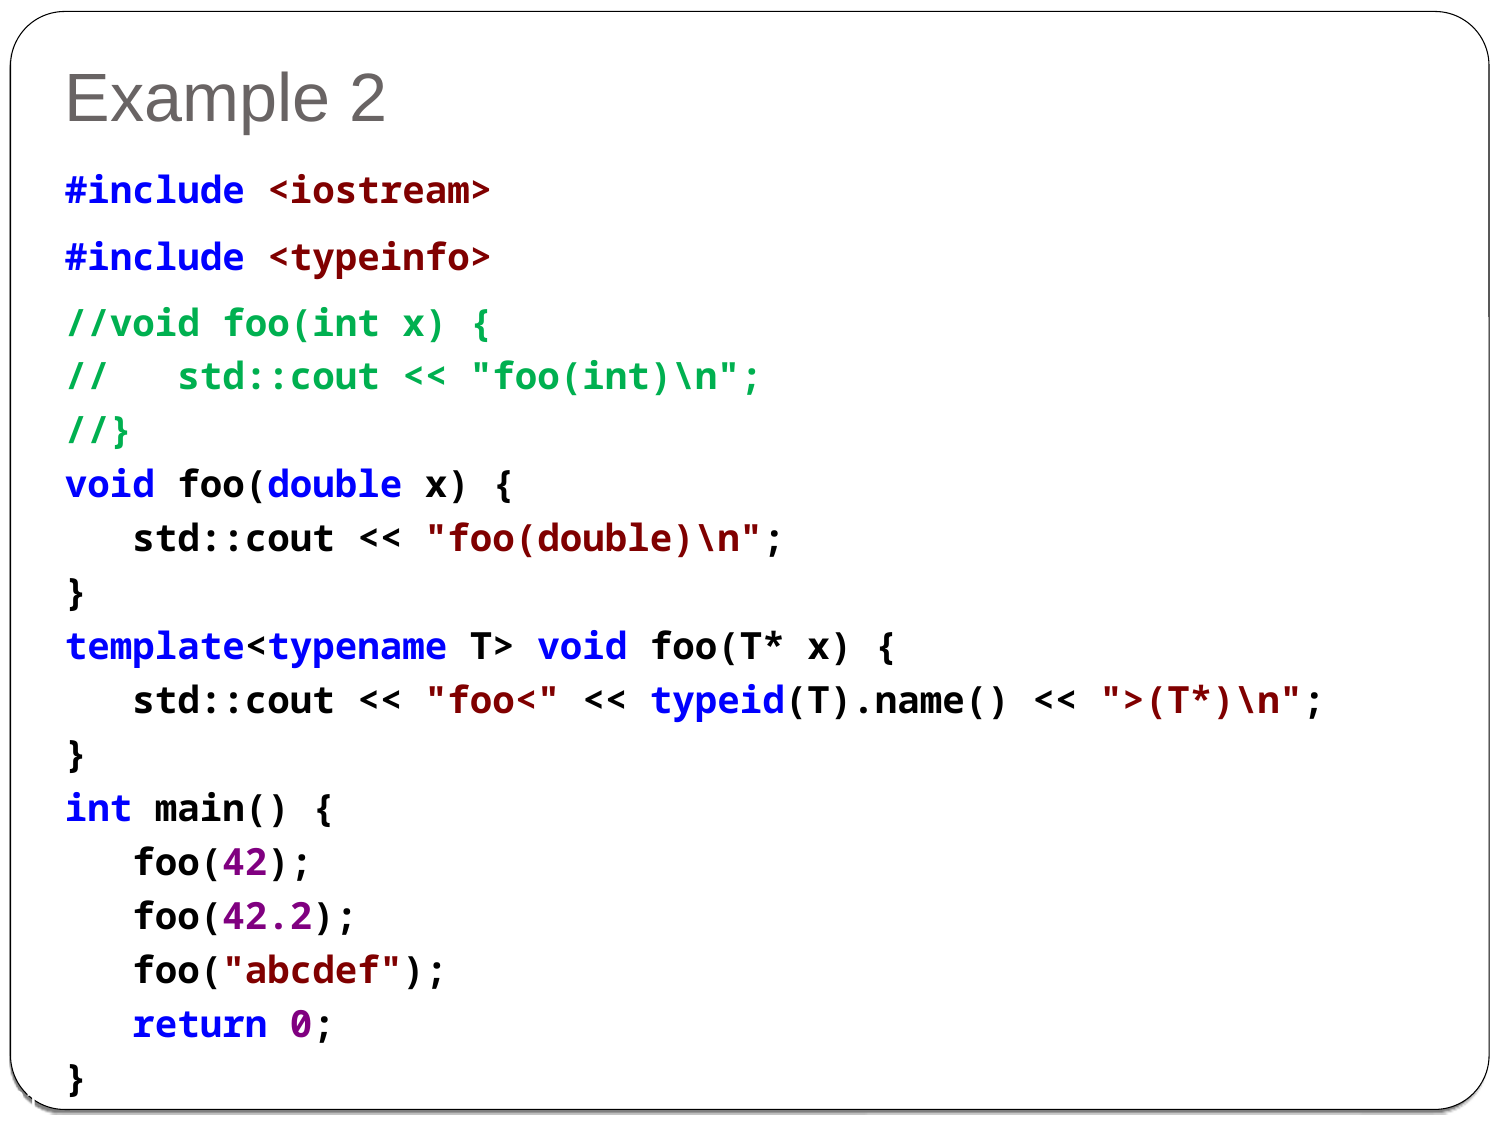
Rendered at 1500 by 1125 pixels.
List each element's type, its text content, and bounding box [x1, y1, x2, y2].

list #include <iostream> #include <typeinfo> //void foo(int x) { // std::cout << "foo(int)\n"; //} void foo(double x) { std::cout << "foo(double)\n"; } template<typename T> void foo(T* x) { std::cout << "foo<" << typeid(T).name() << ">(T*)\n"; } int main() { foo(42); foo(42.2); foo("abcdef"); return 0; } [50, 149, 1450, 1088]
slide_number <number> [0, 1074, 50, 1125]
title Example 2 [50, 45, 1450, 149]
